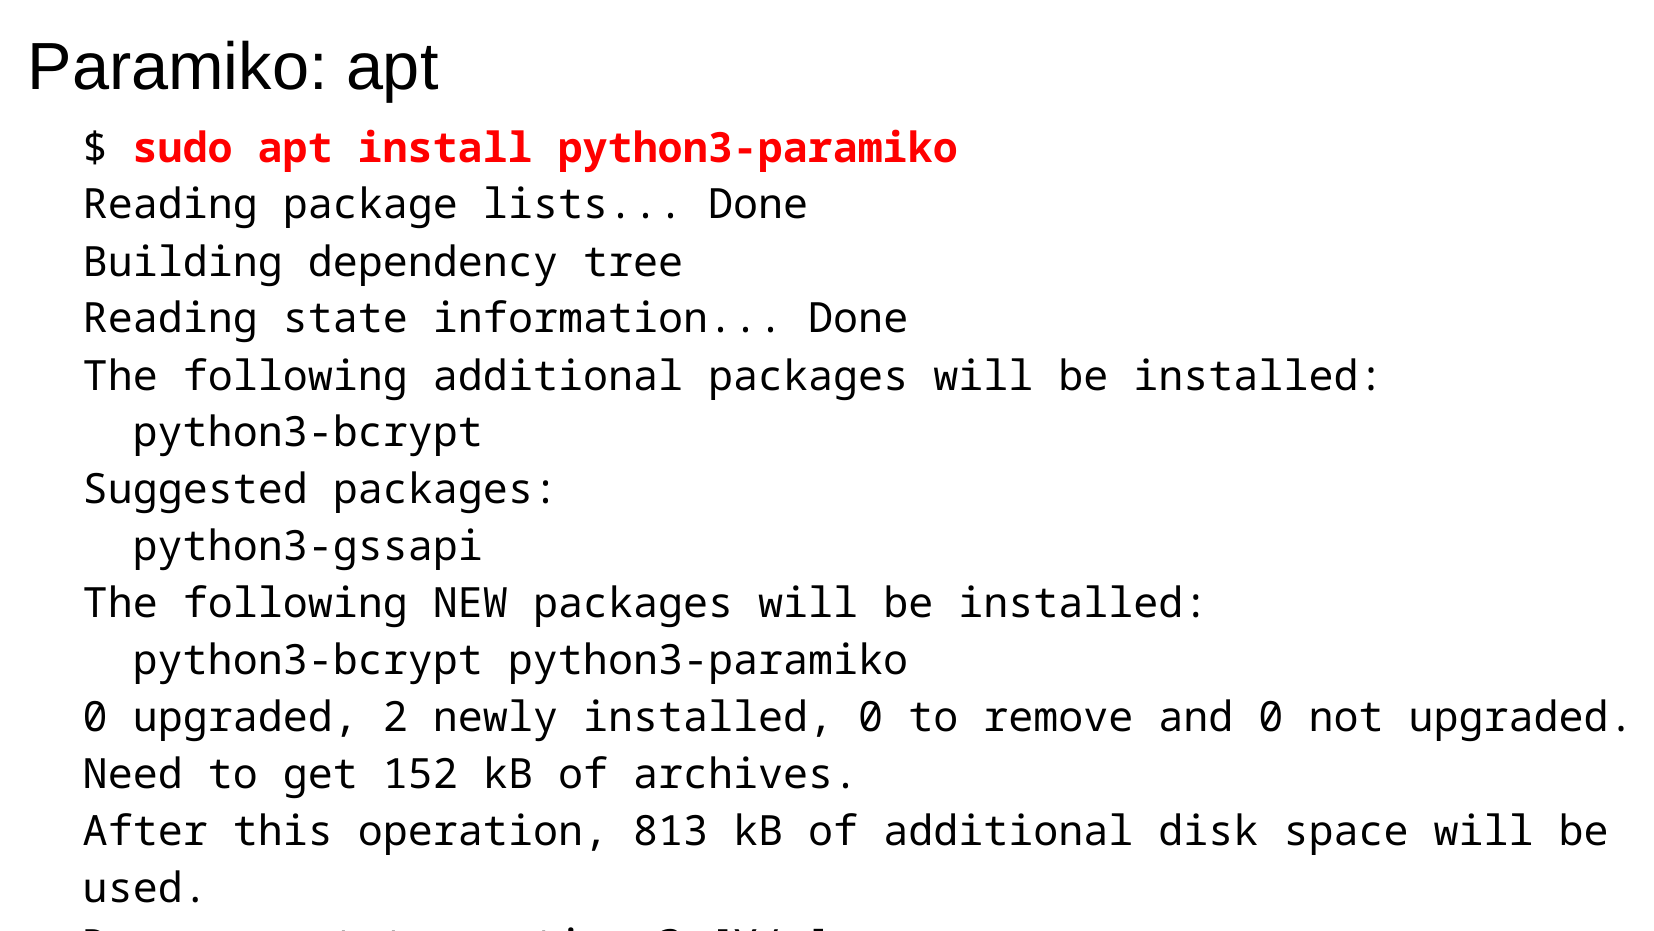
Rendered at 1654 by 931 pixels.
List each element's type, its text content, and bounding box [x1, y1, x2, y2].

subtitle $ sudo apt install python3-paramiko Reading package lists... Done Building dependency tree Reading state information... Done The following additional packages will be installed: python3-bcrypt Suggested packages: python3-gssapi The following NEW packages will be installed: python3-bcrypt python3-paramiko 0 upgraded, 2 newly installed, 0 to remove and 0 not upgraded. Need to get 152 kB of archives. After this operation, 813 kB of additional disk space will be used. Do you want to continue? [Y/n] y python3-paramiko/focal,focal,now 2.6.0-2 all [installed,automatic] Make ssh v2 connections (Python 3) [82, 117, 1654, 869]
title Paramiko: apt [27, 28, 1619, 104]
